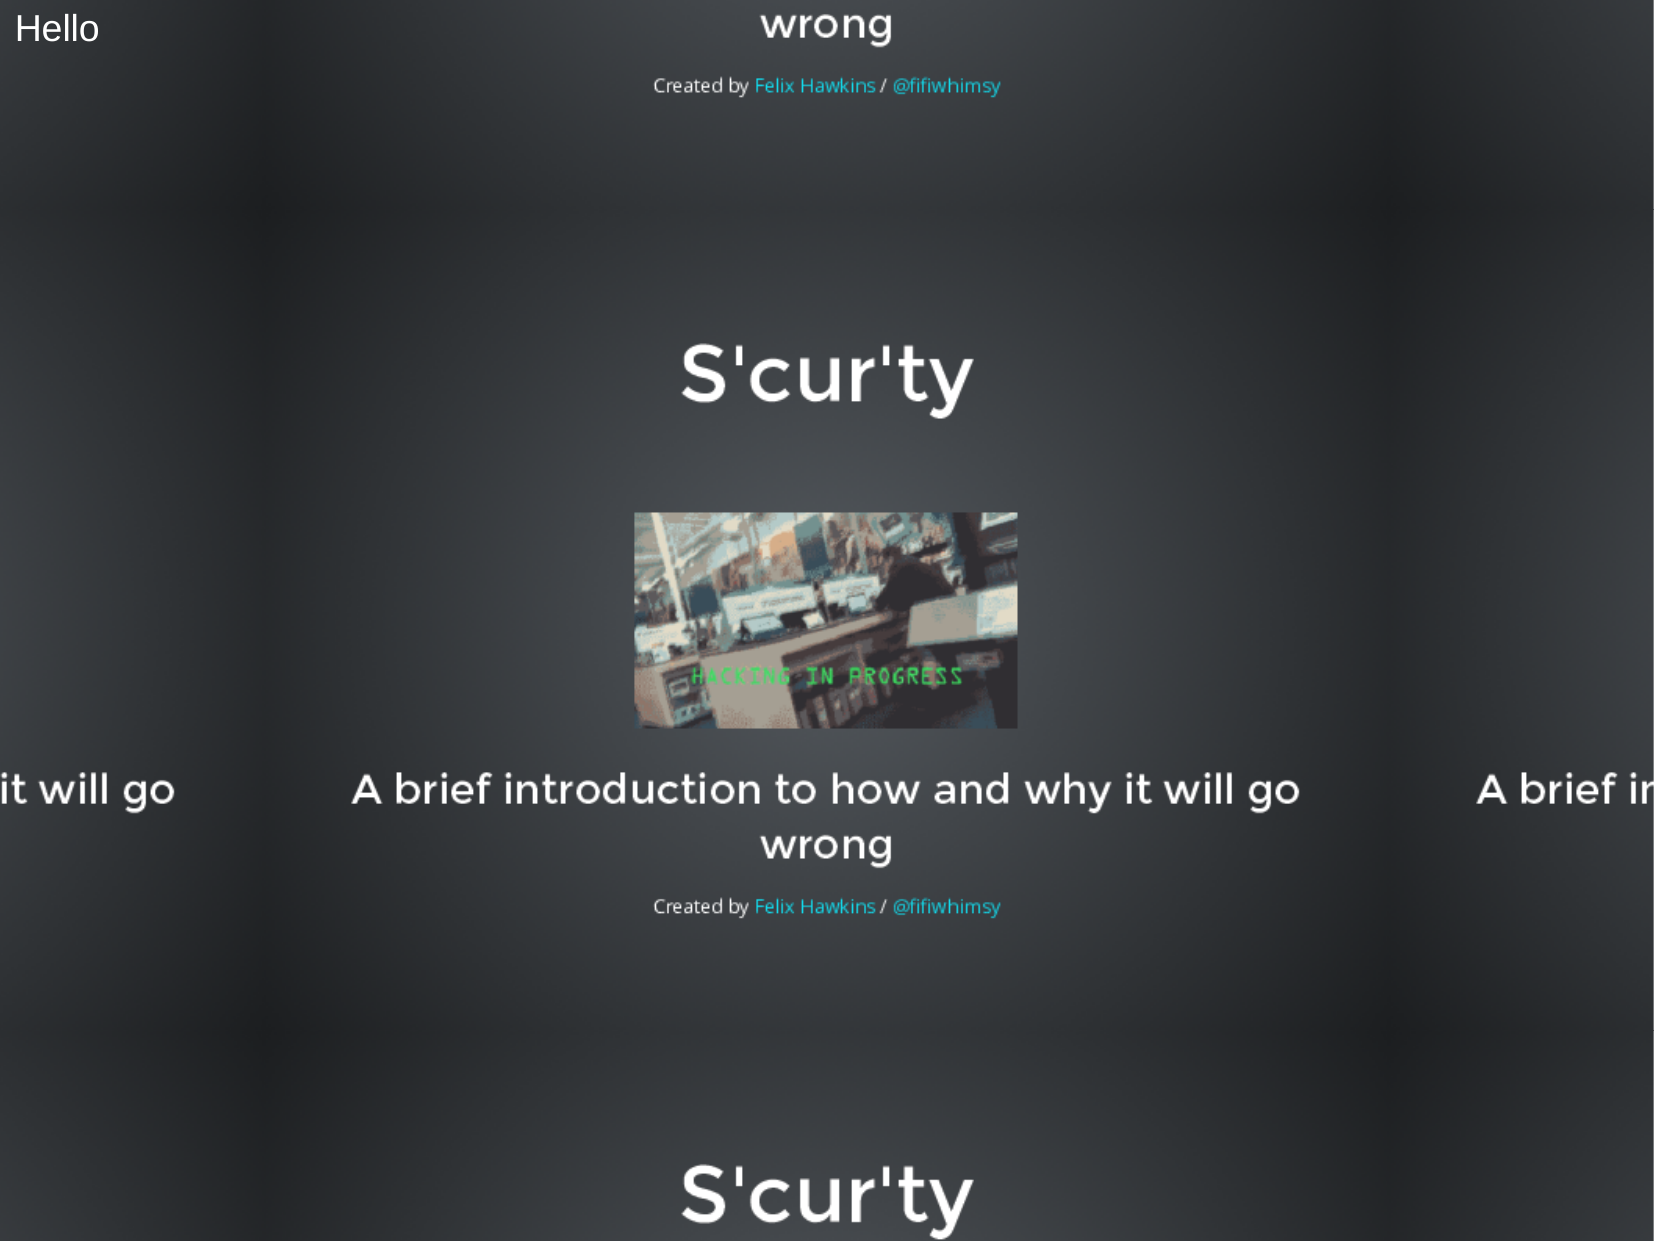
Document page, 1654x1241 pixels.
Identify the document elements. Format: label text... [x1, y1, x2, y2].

text_box Hello [0, 0, 1654, 1241]
